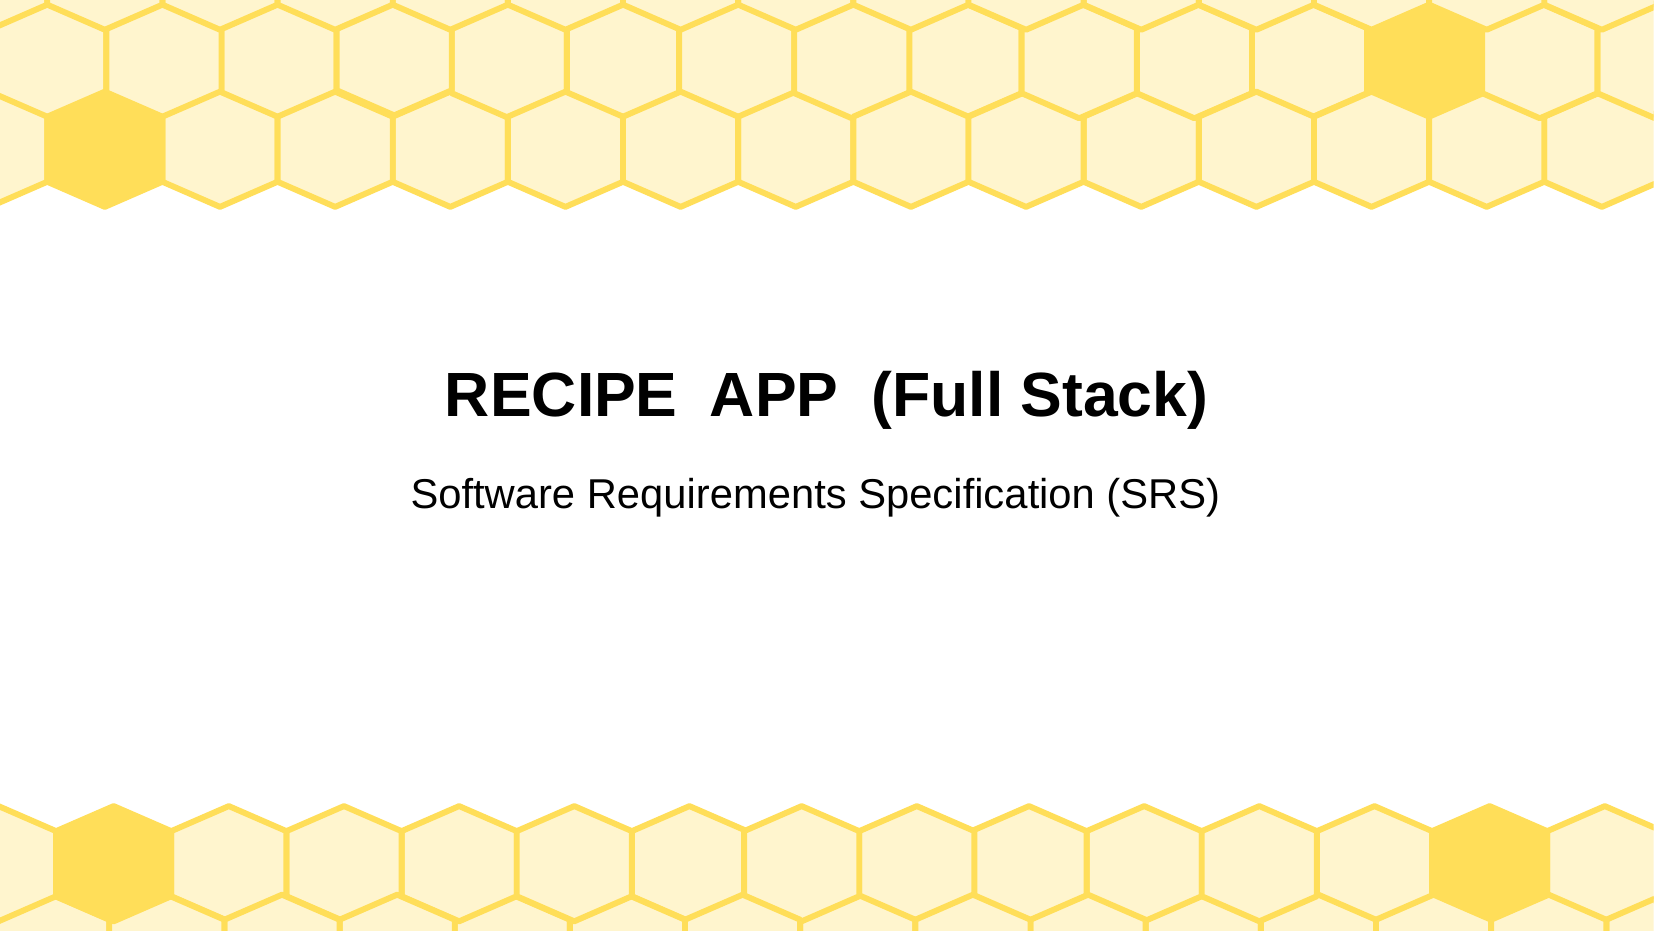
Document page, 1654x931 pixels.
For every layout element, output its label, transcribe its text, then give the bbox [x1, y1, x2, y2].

subtitle Software Requirements Specification (SRS) [77, 419, 1554, 568]
title RECIPE APP (Full Stack) [0, 247, 1654, 542]
